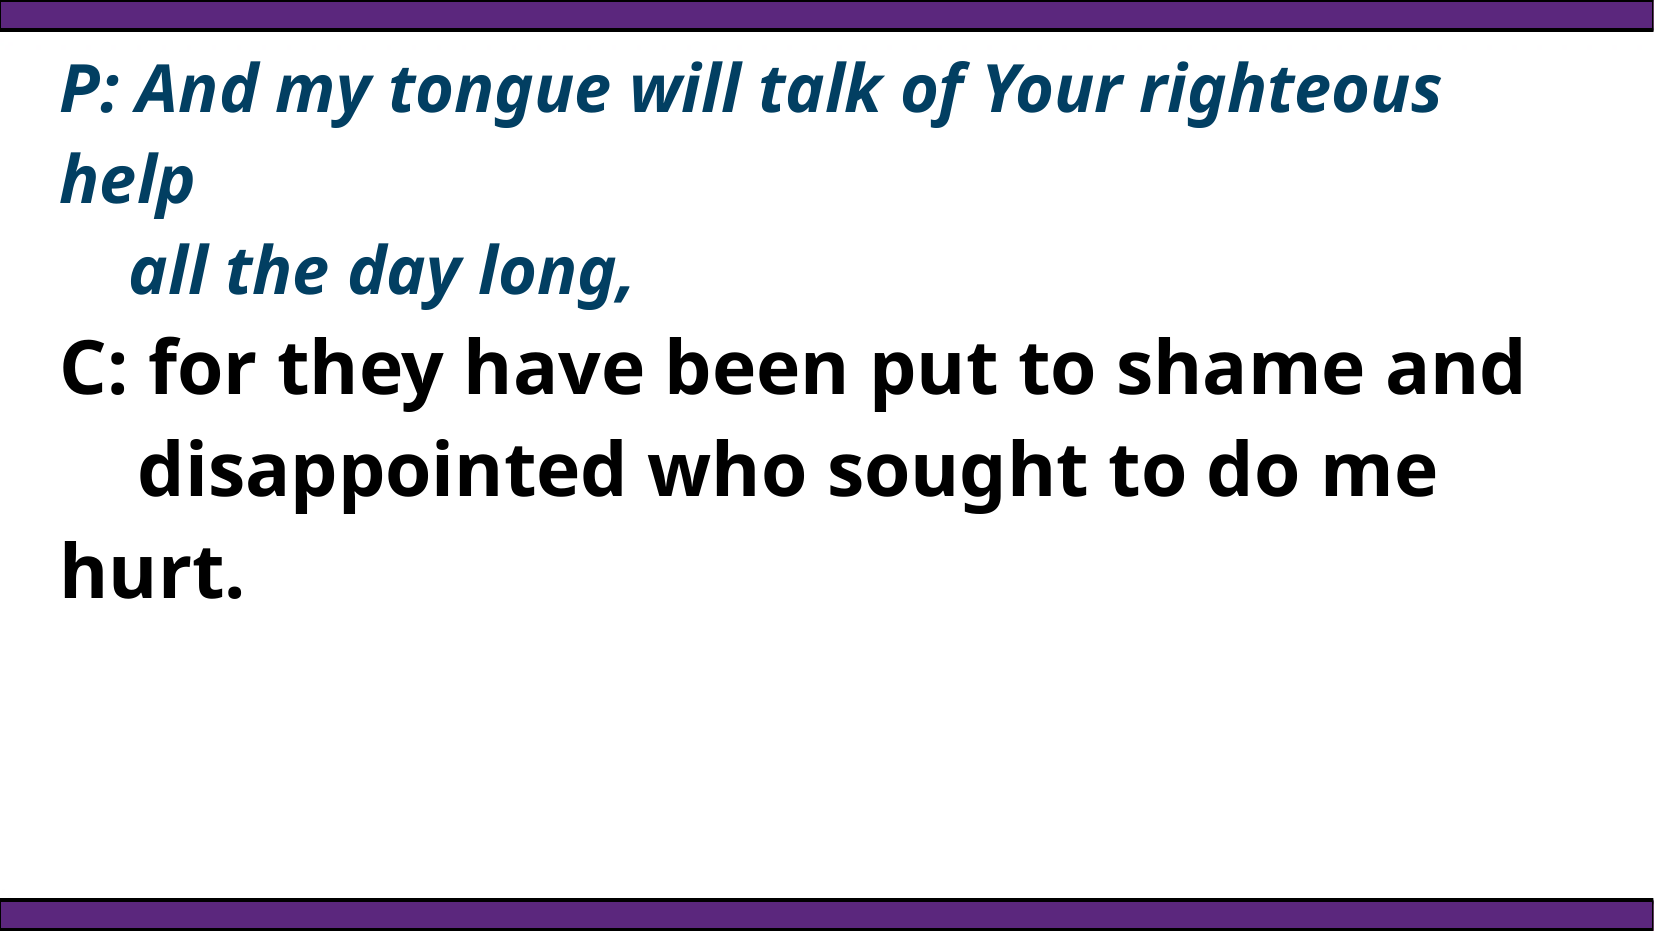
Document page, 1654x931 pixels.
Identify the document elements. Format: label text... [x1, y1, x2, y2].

text_box P: And my tongue will talk of Your righteous help all the day long, C: for they have been put to shame and disappointed who sought to do me hurt. [45, 34, 1606, 427]
text_box [0, 0, 1654, 31]
picture [0, 31, 1654, 900]
text_box [0, 900, 1654, 931]
